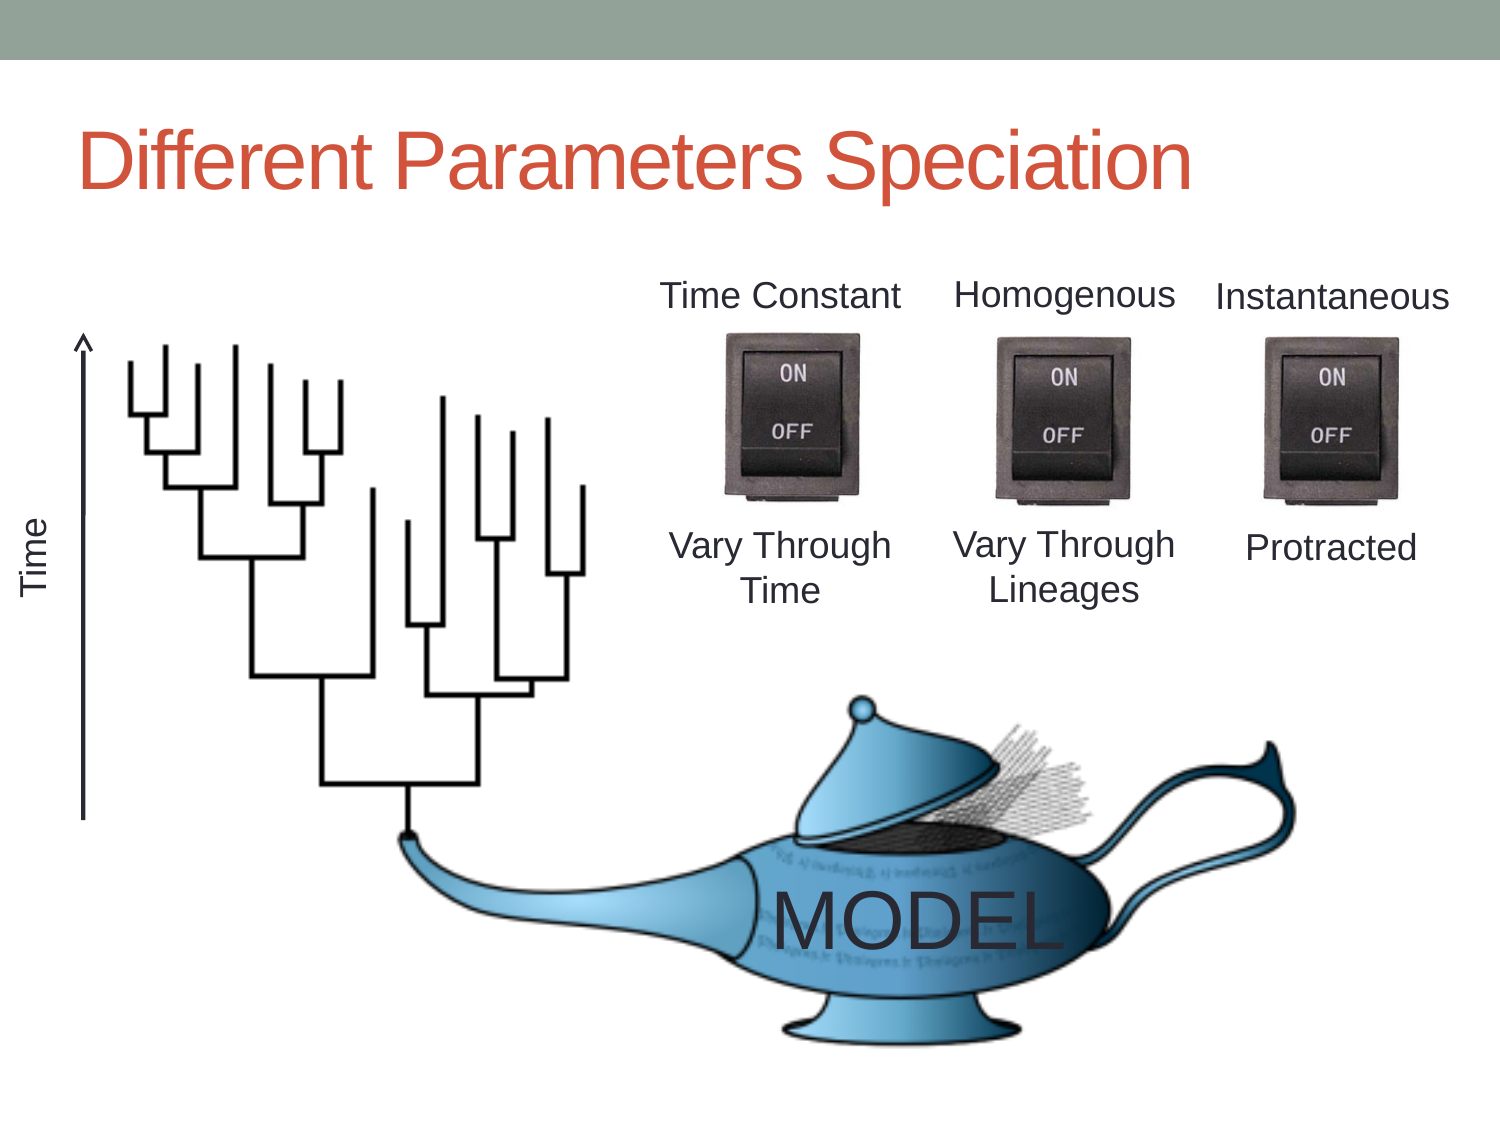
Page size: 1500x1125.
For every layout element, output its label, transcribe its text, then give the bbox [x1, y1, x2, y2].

text_box Homogenous [924, 262, 1206, 368]
picture [75, 266, 1488, 1057]
text_box Vary Through Time [639, 513, 921, 664]
title Different Parameters Speciation [61, 62, 1412, 250]
text_box Protracted [1191, 515, 1472, 620]
text_box Vary Through Lineages [923, 512, 1205, 663]
text_box Instantaneous [1191, 265, 1473, 370]
text_box Time Constant [639, 263, 921, 369]
text_box Model [699, 858, 1138, 974]
text_box Time [1, 502, 61, 614]
